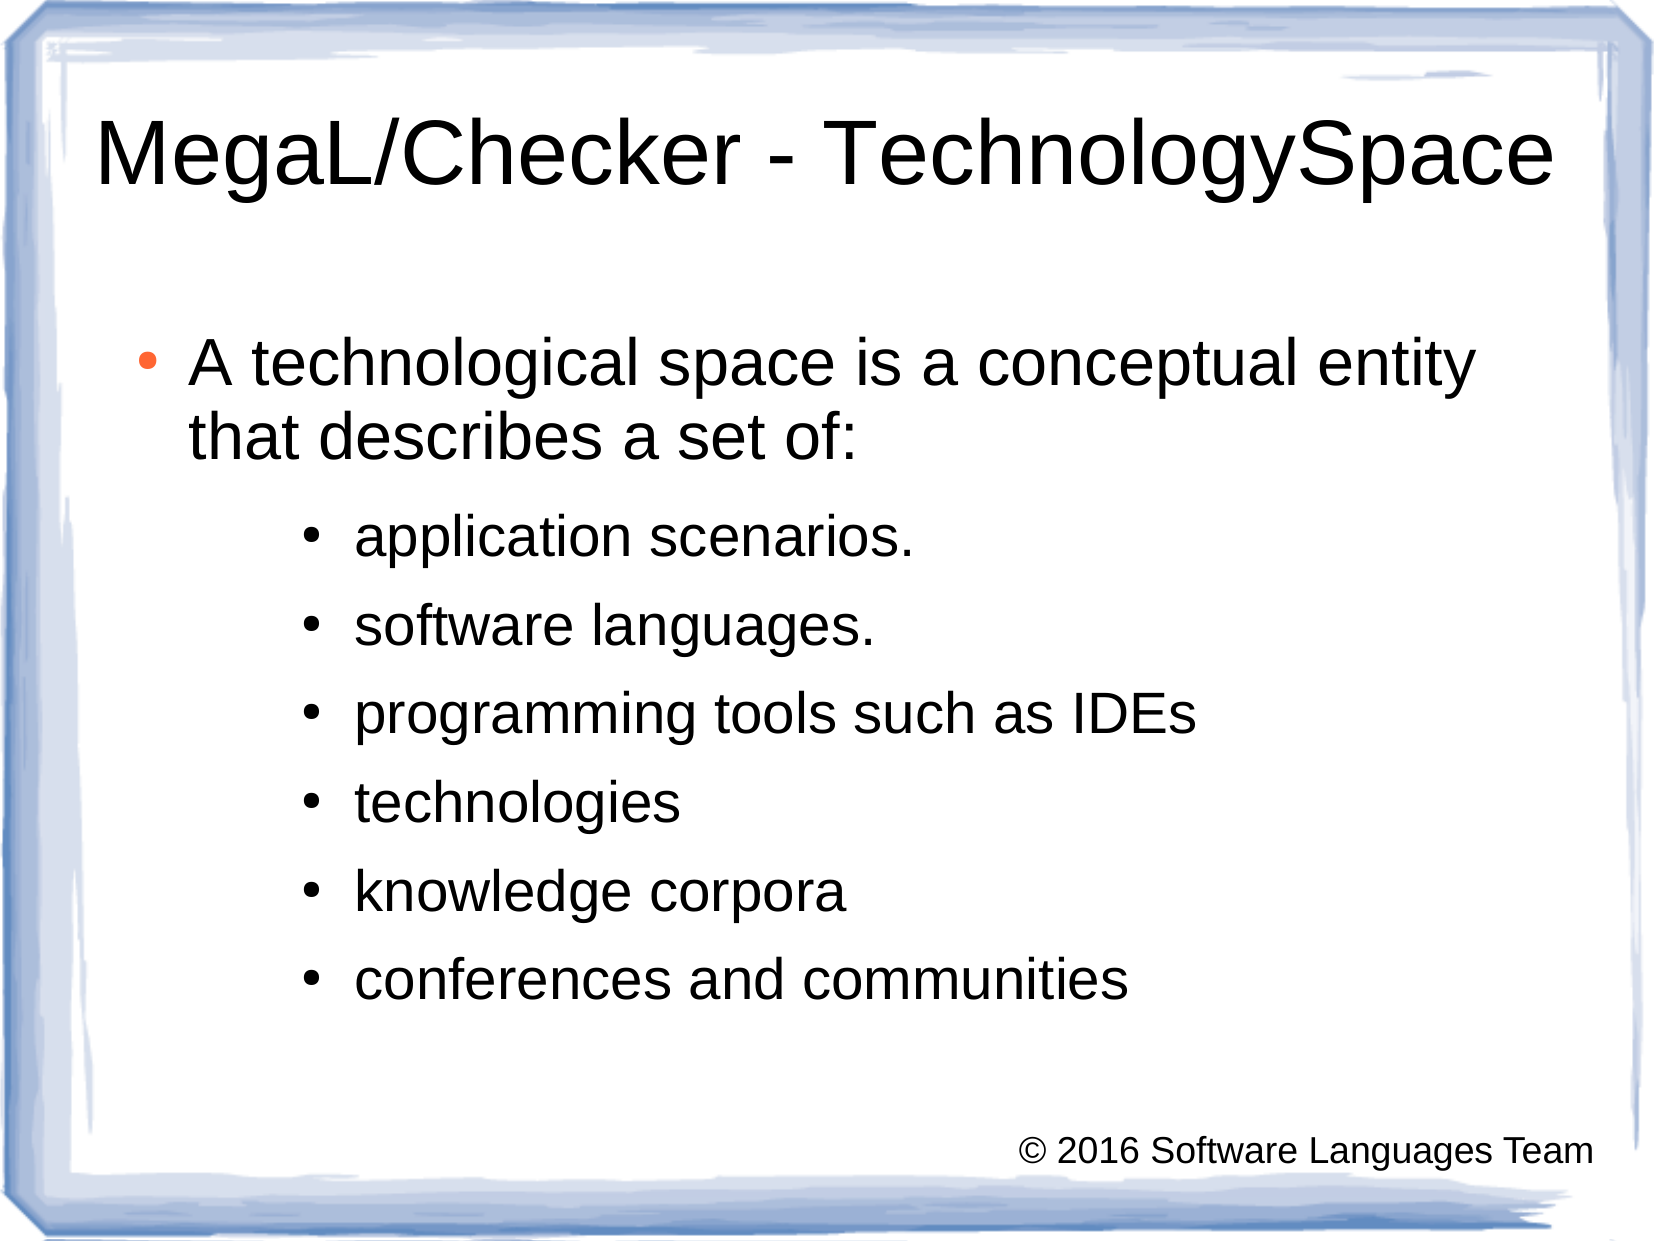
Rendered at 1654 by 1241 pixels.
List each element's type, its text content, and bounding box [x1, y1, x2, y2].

picture [0, 0, 1654, 1241]
text_box © 2016 Software Languages Team [1003, 1122, 1625, 1182]
title MegaL/Checker - TechnologySpace [82, 49, 1571, 257]
list A technological space is a conceptual entity that describes a set of: application scenarios. software languages. programming tools such as IDEs technologies knowledge corpora conferences and communities [118, 324, 1571, 1011]
